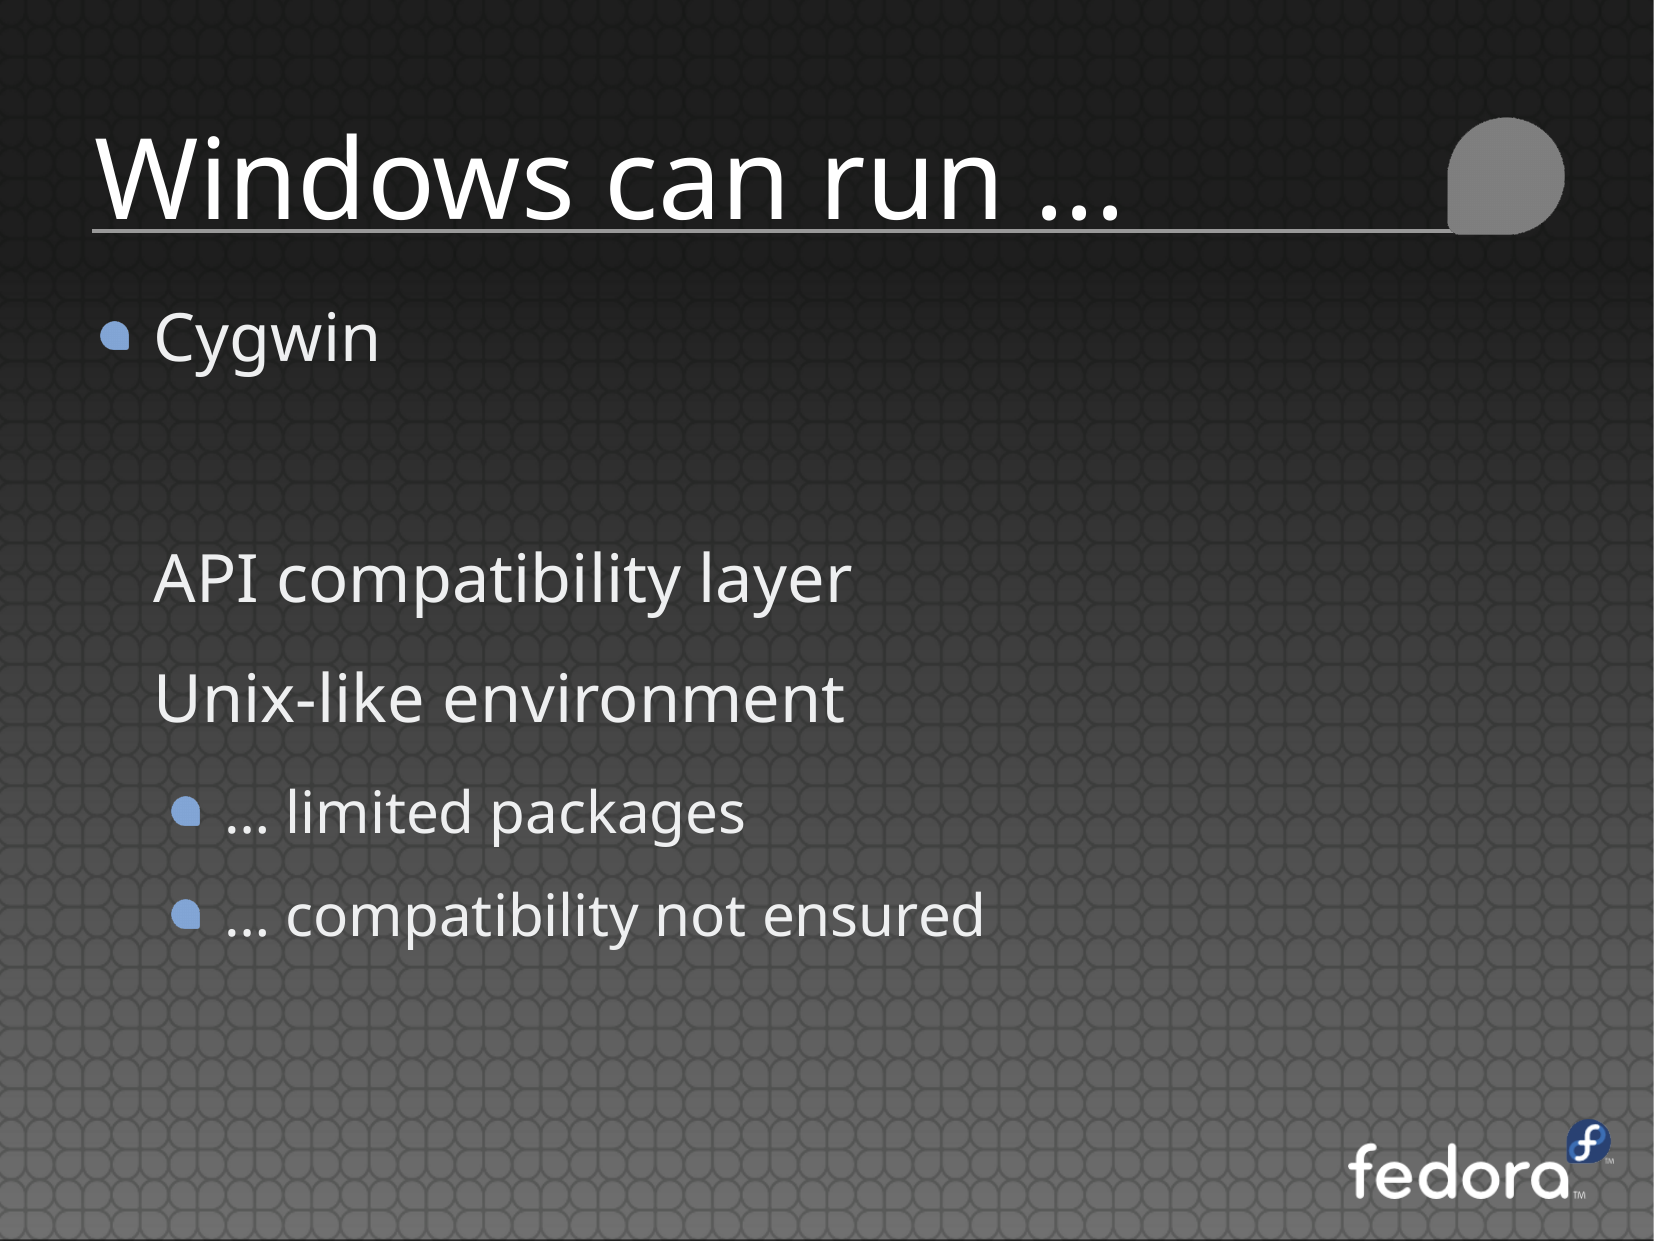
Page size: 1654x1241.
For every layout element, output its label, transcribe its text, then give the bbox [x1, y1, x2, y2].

picture [0, 0, 1654, 1241]
list Cygwin API compatibility layer Unix-like environment … limited packages … compatibility not ensured [82, 290, 1571, 1094]
title Windows can run ... [94, 100, 1426, 251]
